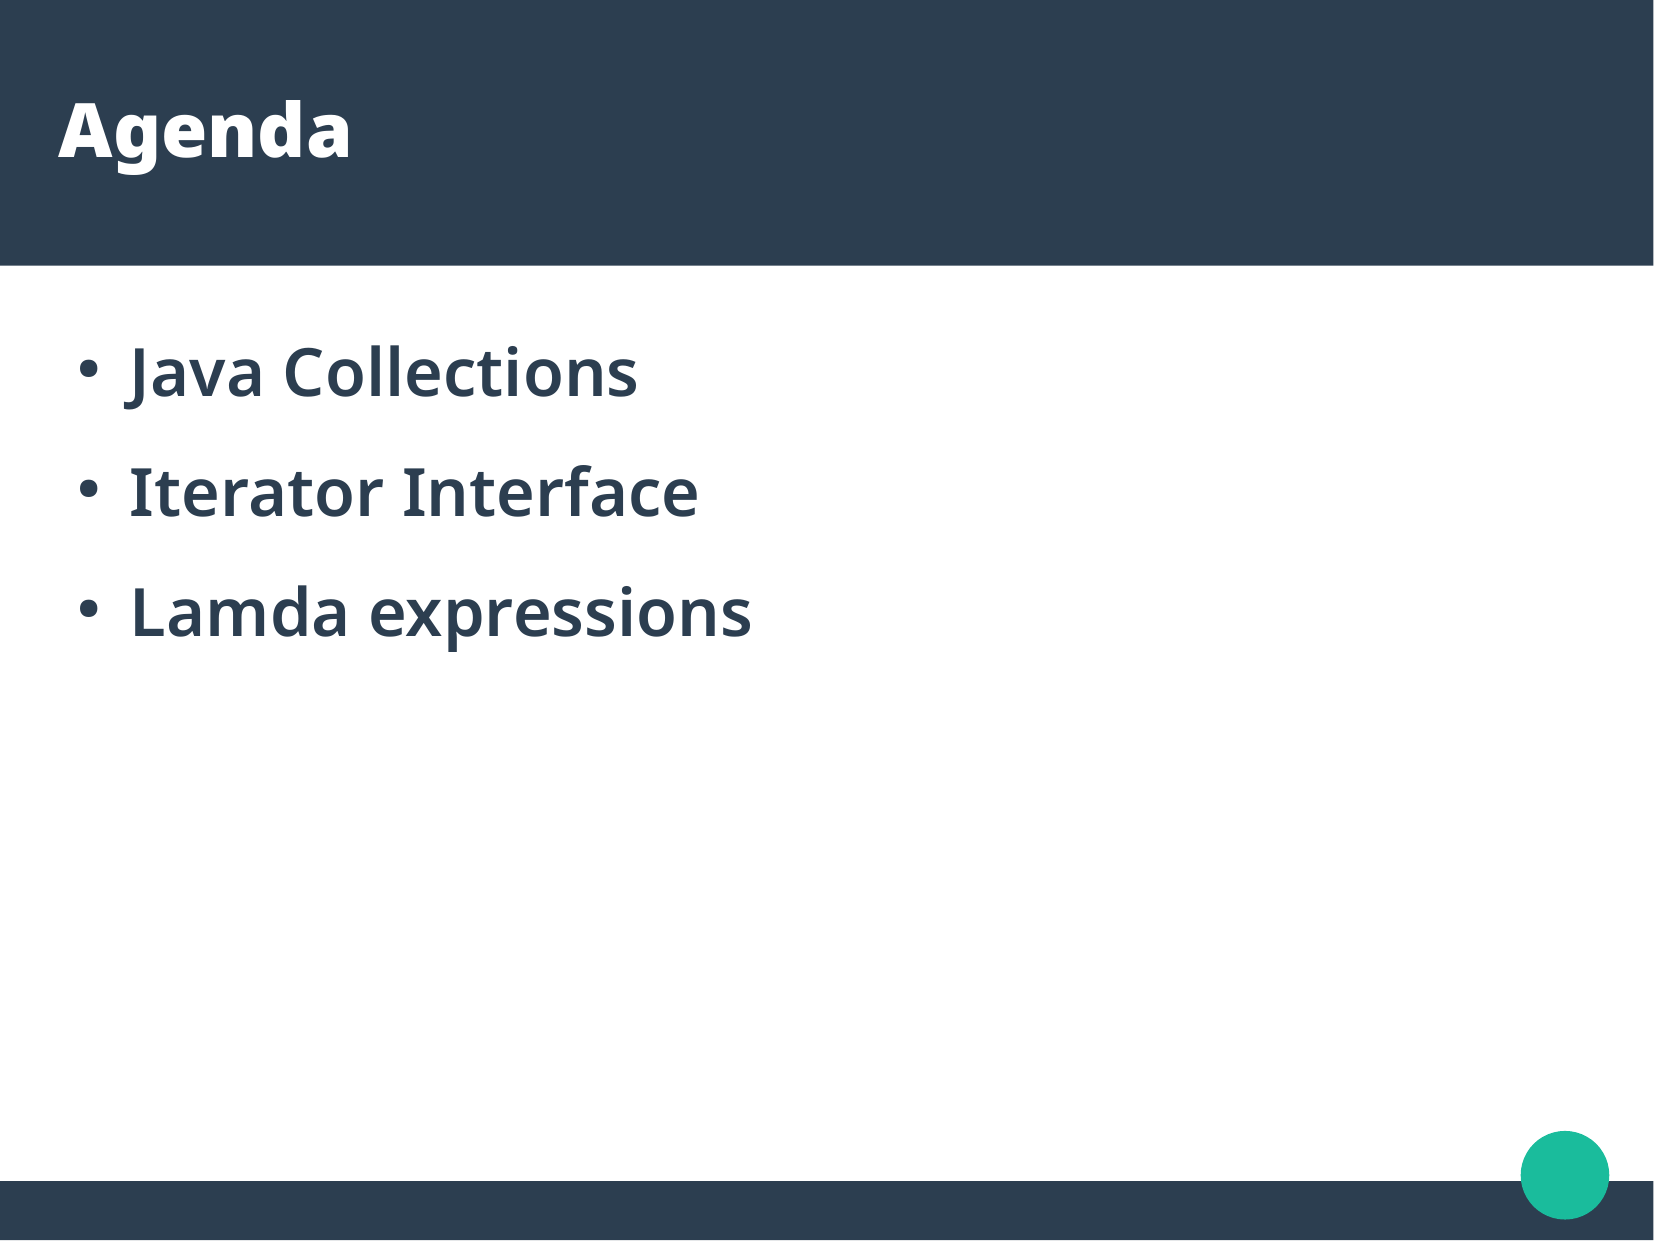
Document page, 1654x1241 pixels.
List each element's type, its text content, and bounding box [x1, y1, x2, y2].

list Java Collections Iterator Interface Lamda expressions [59, 324, 1595, 1152]
title Agenda [59, 49, 1595, 207]
